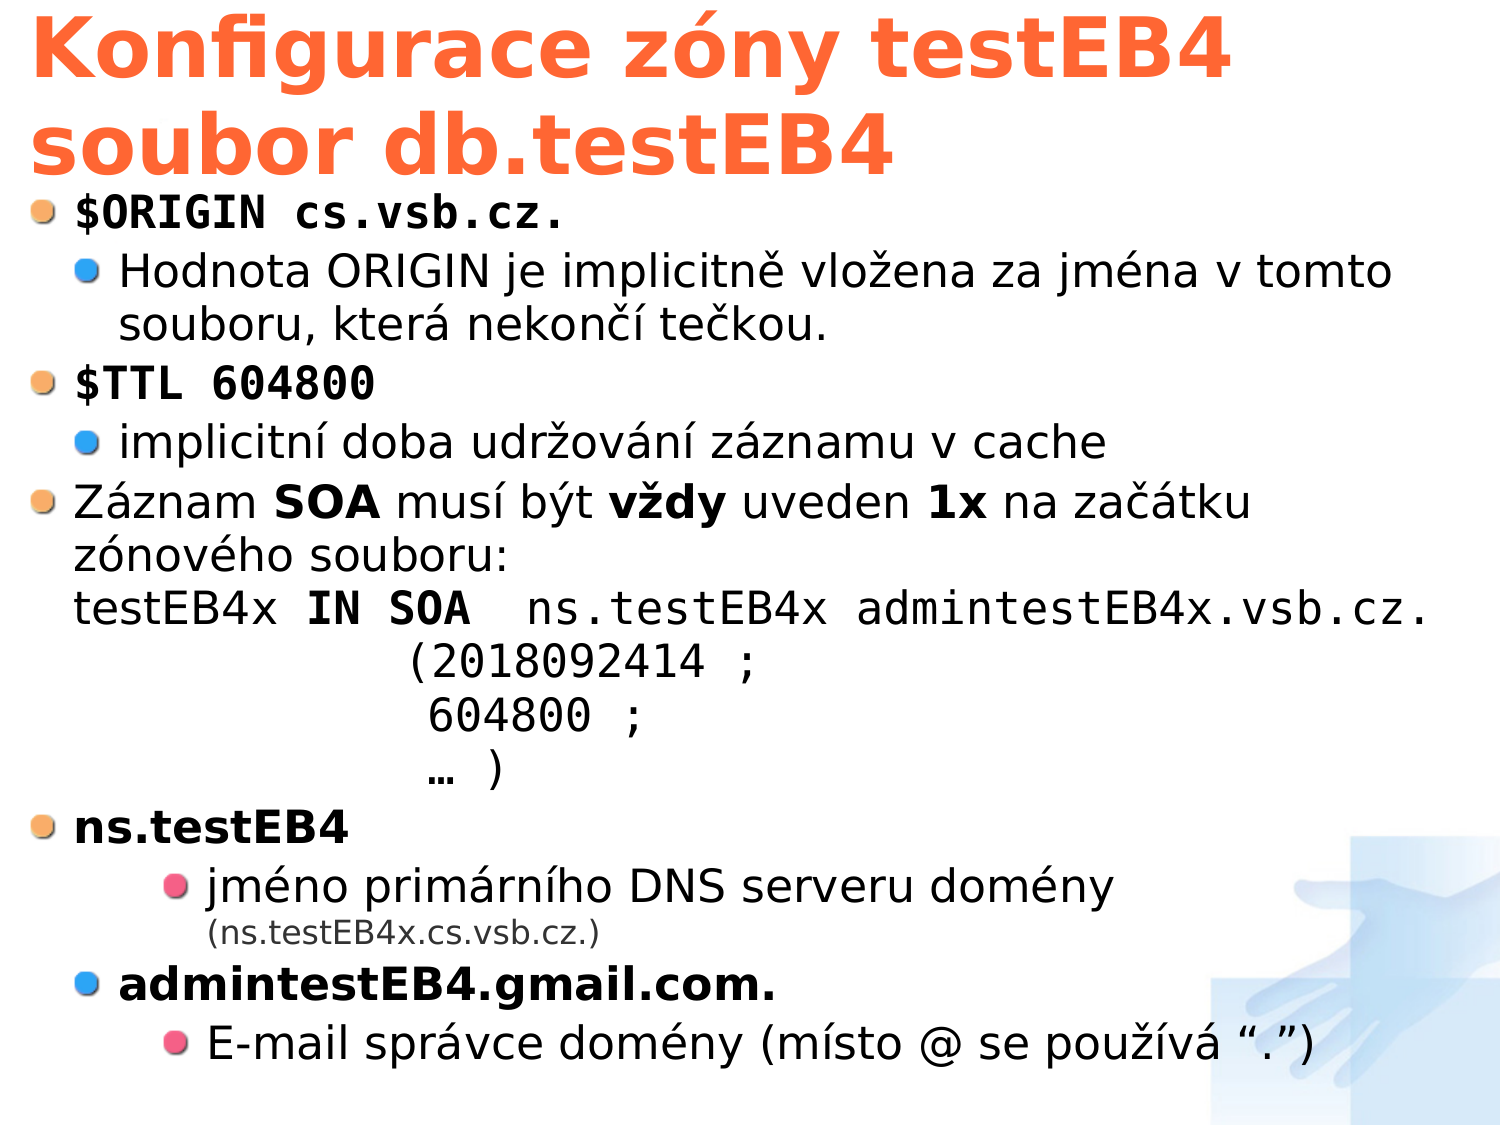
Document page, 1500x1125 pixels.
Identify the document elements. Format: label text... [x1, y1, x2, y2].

title Konfigurace zóny testEB4 soubor db.testEB4 [29, 0, 1477, 185]
list $ORIGIN cs.vsb.cz. Hodnota ORIGIN je implicitně vložena za jména v tomto souboru, která nekončí tečkou. $TTL 604800 implicitní doba udržování záznamu v cache Záznam SOA musí být vždy uveden 1x na začátku zónového souboru: testEB4x IN SOA ns.testEB4x admintestEB4x.vsb.cz. (2018092414 ; 604800 ; … ) ns.testEB4 jméno primárního DNS serveru domény (ns.testEB4x.cs.vsb.cz.) admintestEB4.gmail.com. E-mail správce domény (místo @ se používá “.”) [29, 185, 1477, 1071]
picture [0, 0, 1500, 1125]
